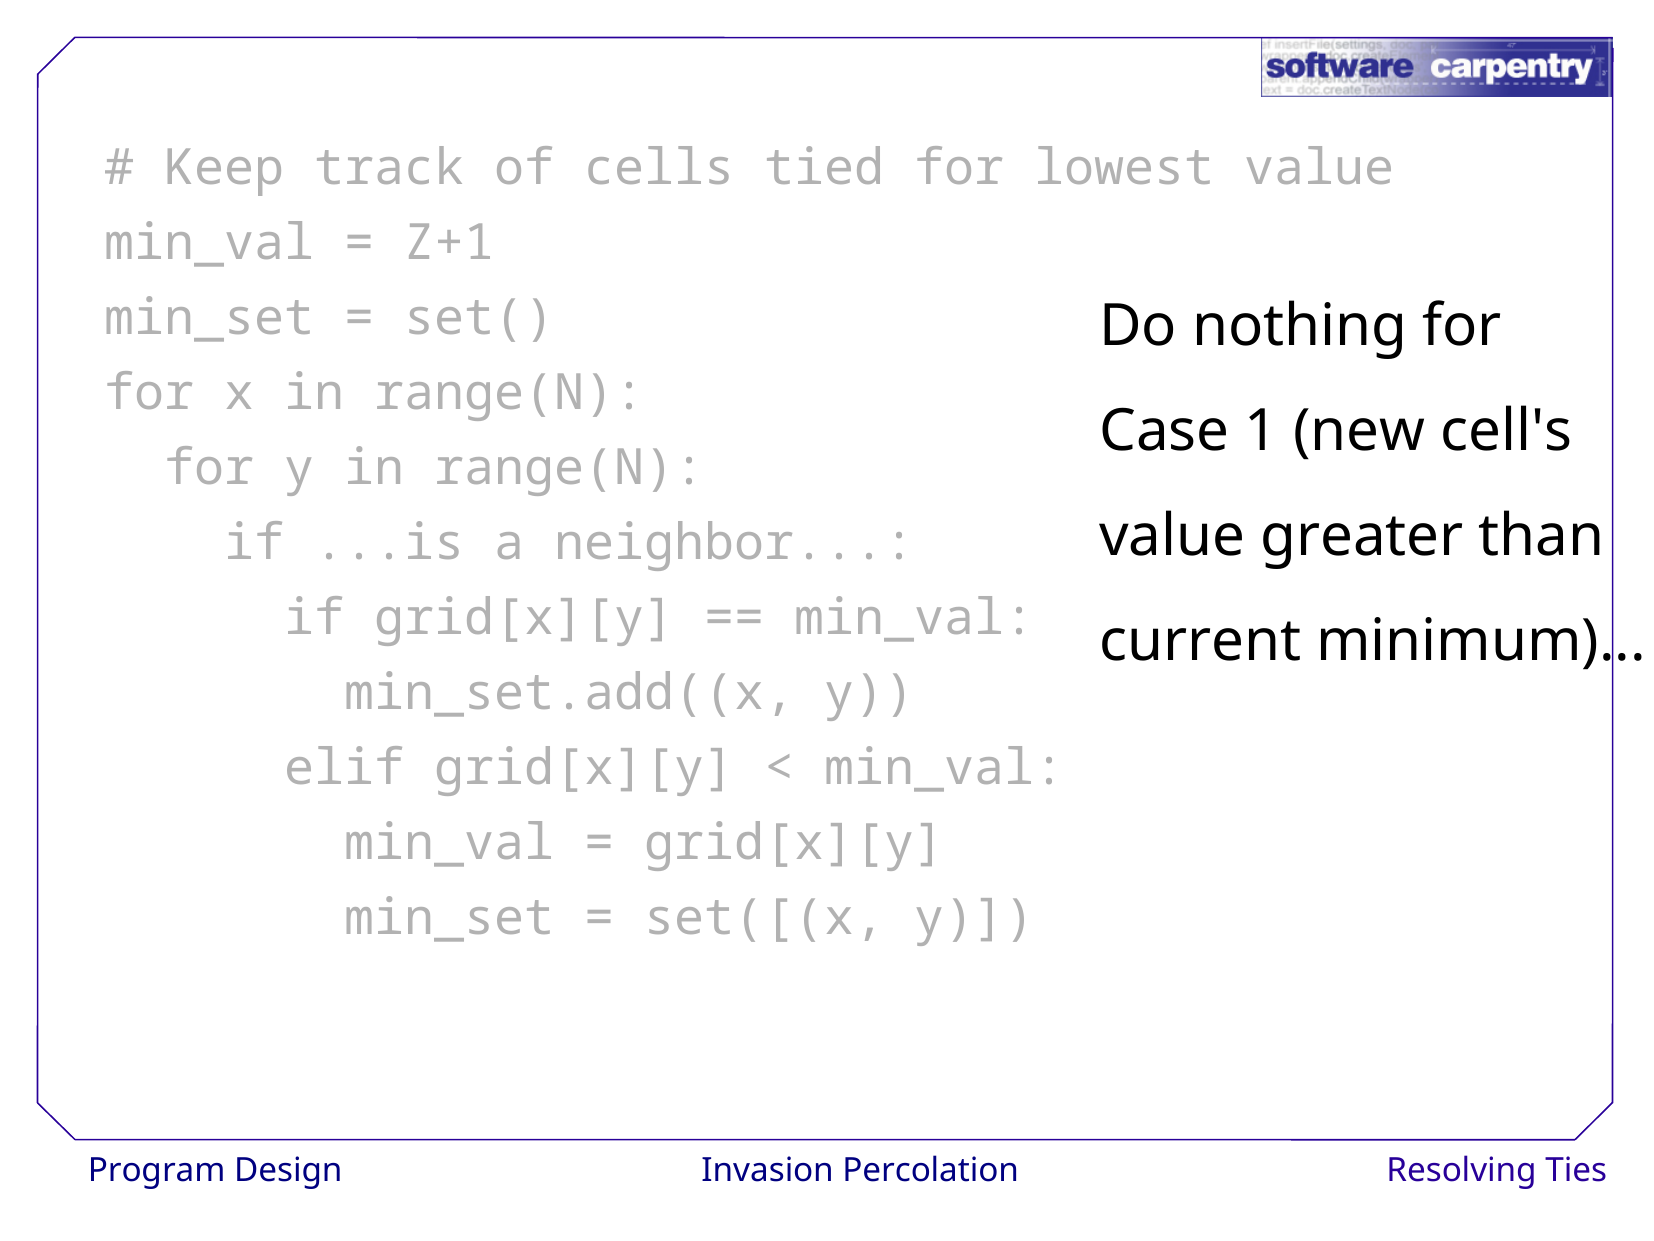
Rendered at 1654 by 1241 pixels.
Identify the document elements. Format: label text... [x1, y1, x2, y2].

text_box Do nothing for Case 1 (new cell's value greater than current minimum)... [1084, 245, 1613, 682]
picture [1261, 39, 1613, 97]
text_box # Keep track of cells tied for lowest value min_val = Z+1 min_set = set() for x in range(N): for y in range(N): if ...is a neighbor...: if grid[x][y] == min_val: min_set.add((x, y)) elif grid[x][y] < min_val: min_val = grid[x][y] min_set = set([(x, y)]) [89, 112, 1508, 1117]
